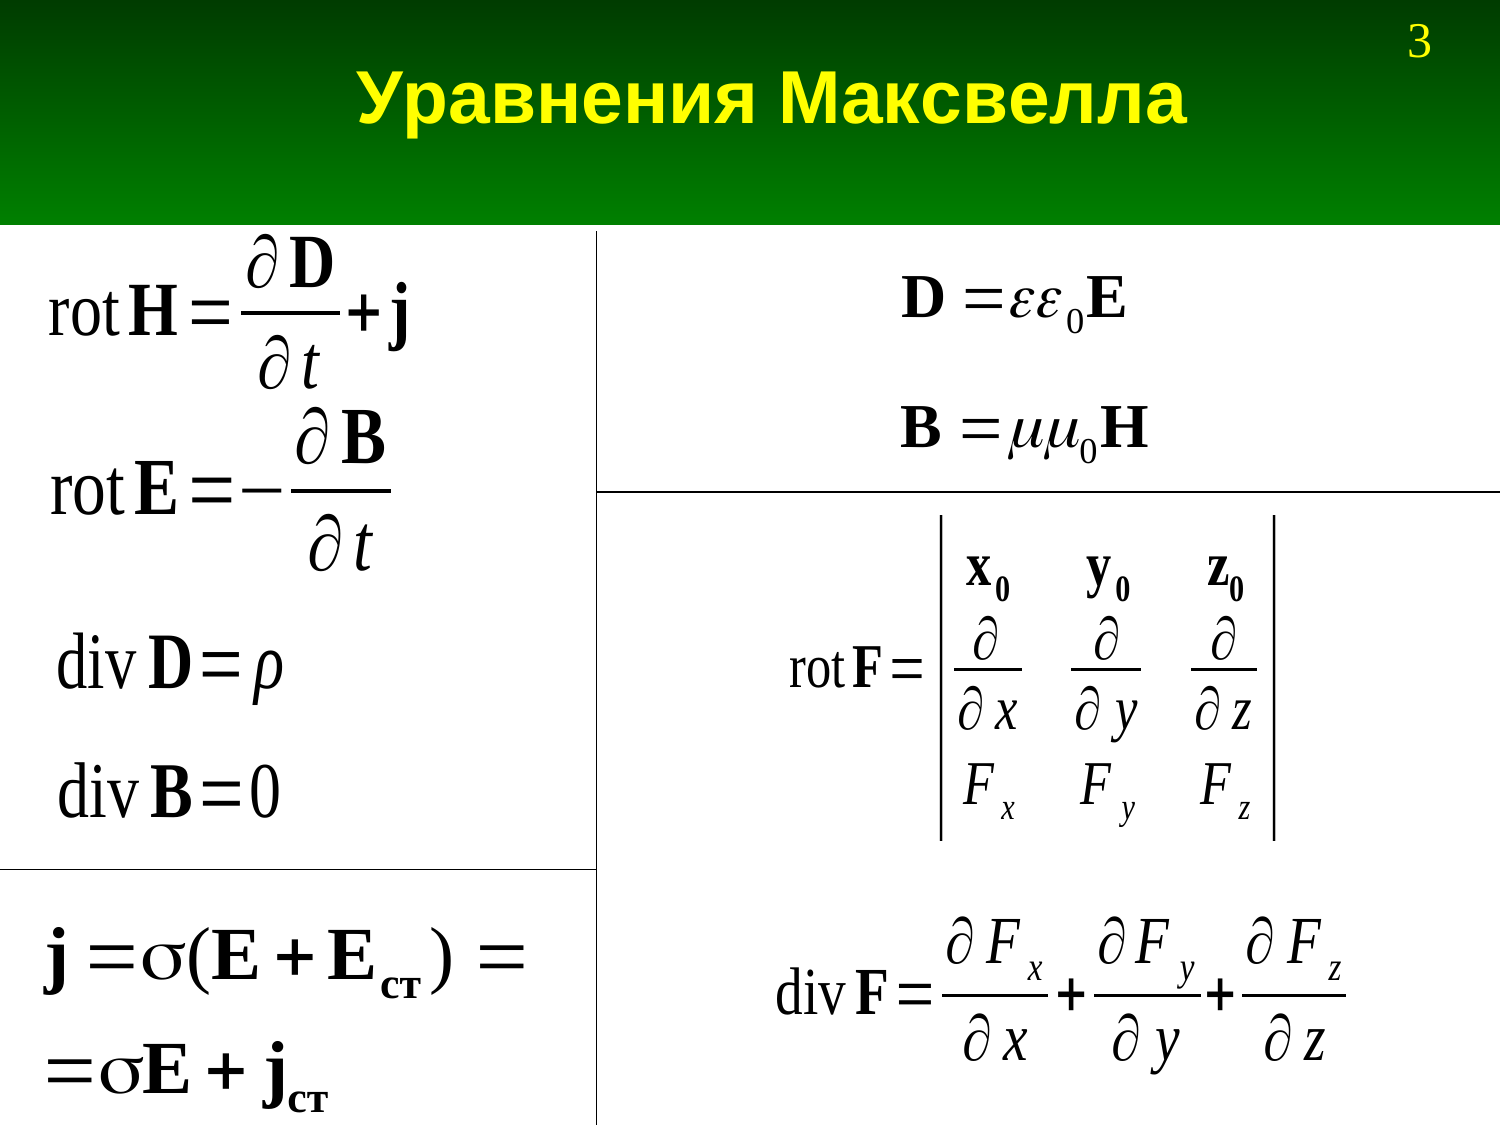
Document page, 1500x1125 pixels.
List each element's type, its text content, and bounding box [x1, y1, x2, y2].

chart [891, 385, 1162, 480]
chart [29, 616, 312, 706]
chart [891, 255, 1137, 350]
chart [29, 904, 530, 1125]
chart [29, 746, 310, 835]
chart [28, 220, 428, 587]
title Уравнения Максвелла [123, 0, 1399, 188]
chart [773, 515, 1296, 841]
chart [761, 905, 1364, 1077]
